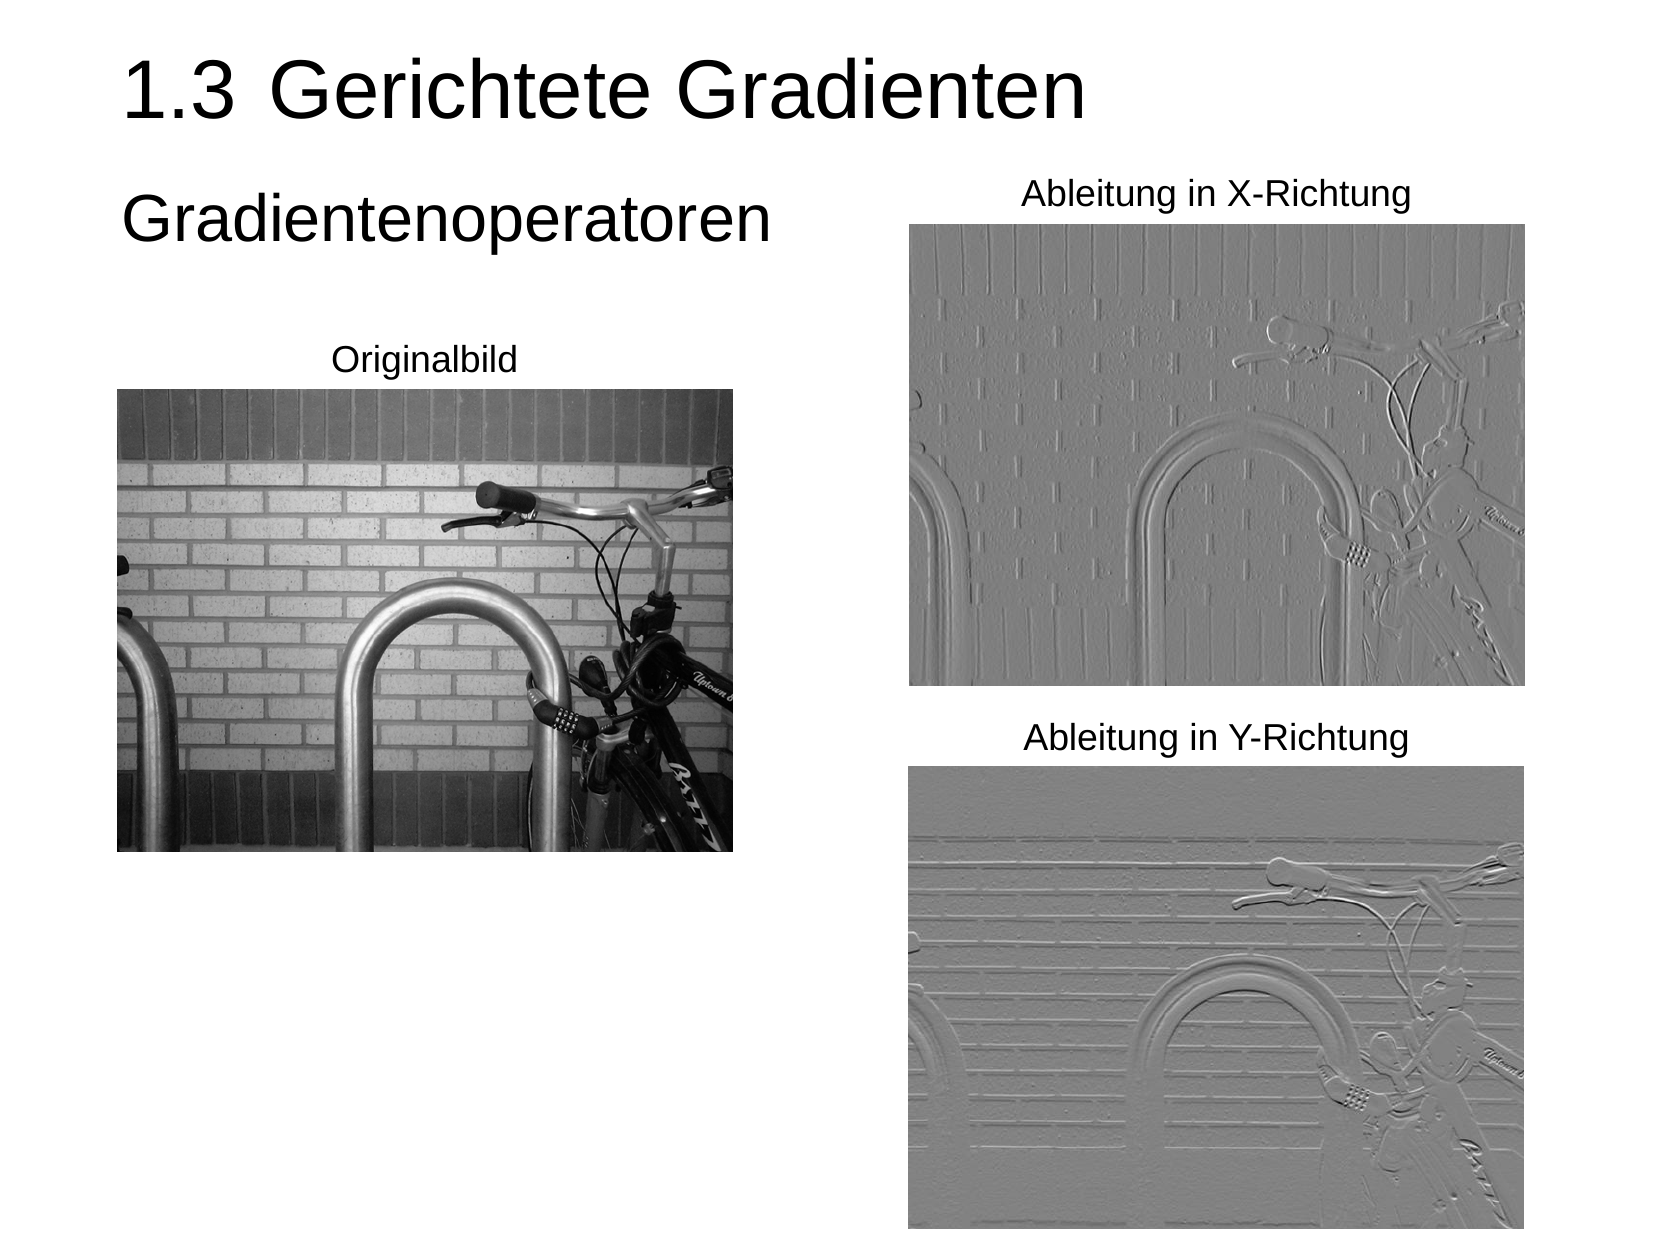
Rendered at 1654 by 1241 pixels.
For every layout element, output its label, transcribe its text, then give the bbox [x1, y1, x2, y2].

text_box 1.3 Gerichtete Gradienten [106, 35, 1607, 144]
picture [909, 224, 1525, 686]
picture [908, 766, 1524, 1229]
picture [117, 389, 733, 852]
text_box Gradientenoperatoren [106, 174, 815, 339]
text_box Ableitung in X-Richtung [909, 165, 1524, 224]
text_box Ableitung in Y-Richtung [909, 708, 1524, 766]
text_box Originalbild [117, 330, 733, 389]
